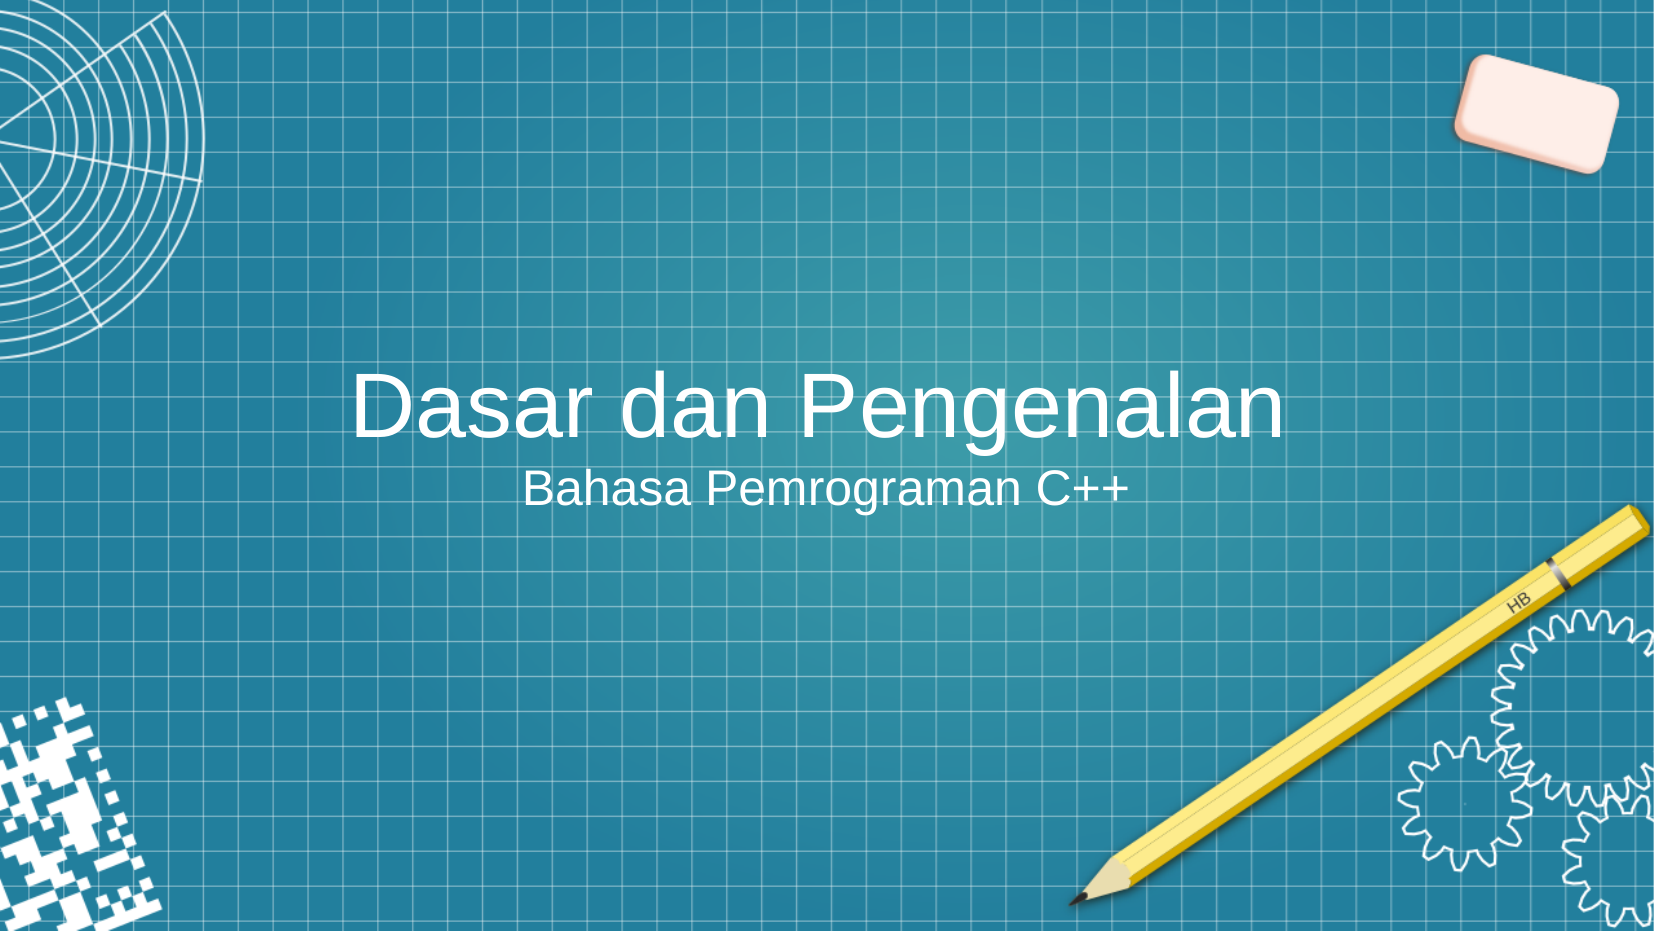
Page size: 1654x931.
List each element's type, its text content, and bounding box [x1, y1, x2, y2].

picture [0, 0, 1654, 931]
subtitle Bahasa Pemrograman C++ [75, 262, 1564, 715]
